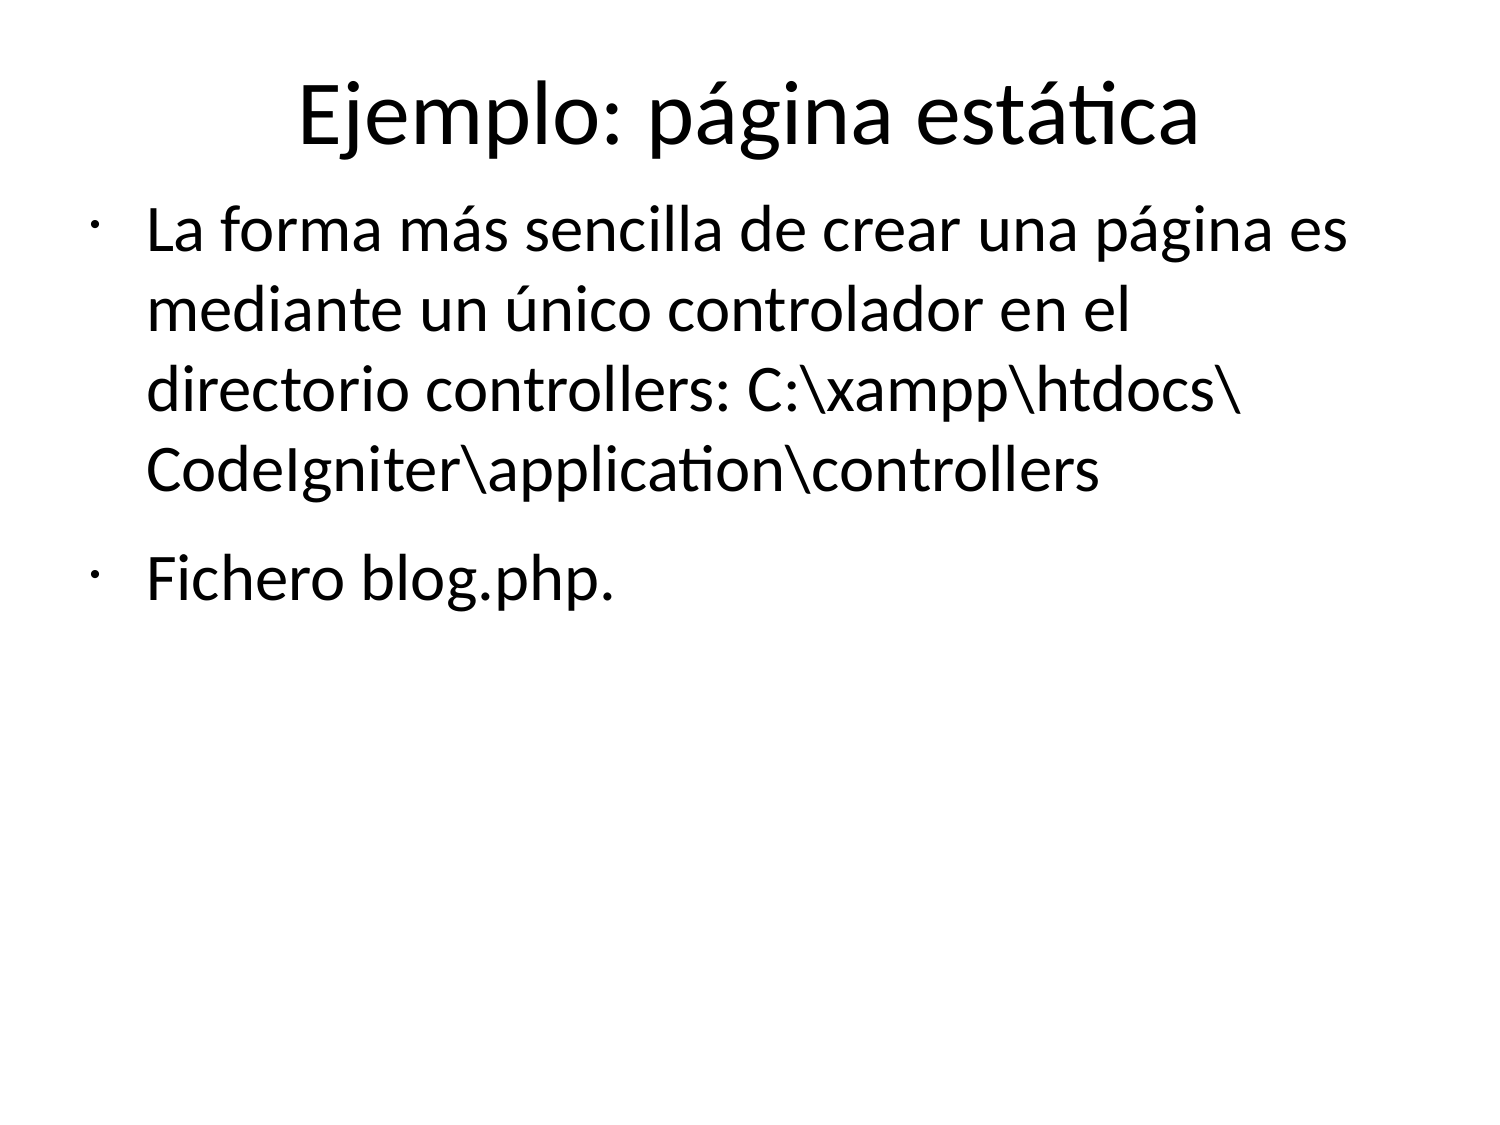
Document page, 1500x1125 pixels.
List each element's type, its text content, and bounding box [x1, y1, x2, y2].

title Ejemplo: página estática [75, 45, 1425, 177]
list La forma más sencilla de crear una página es mediante un único controlador en el directorio controllers: C:\xampp\htdocs\CodeIgniter\application\controllers Fichero blog.php. [75, 177, 1426, 1005]
